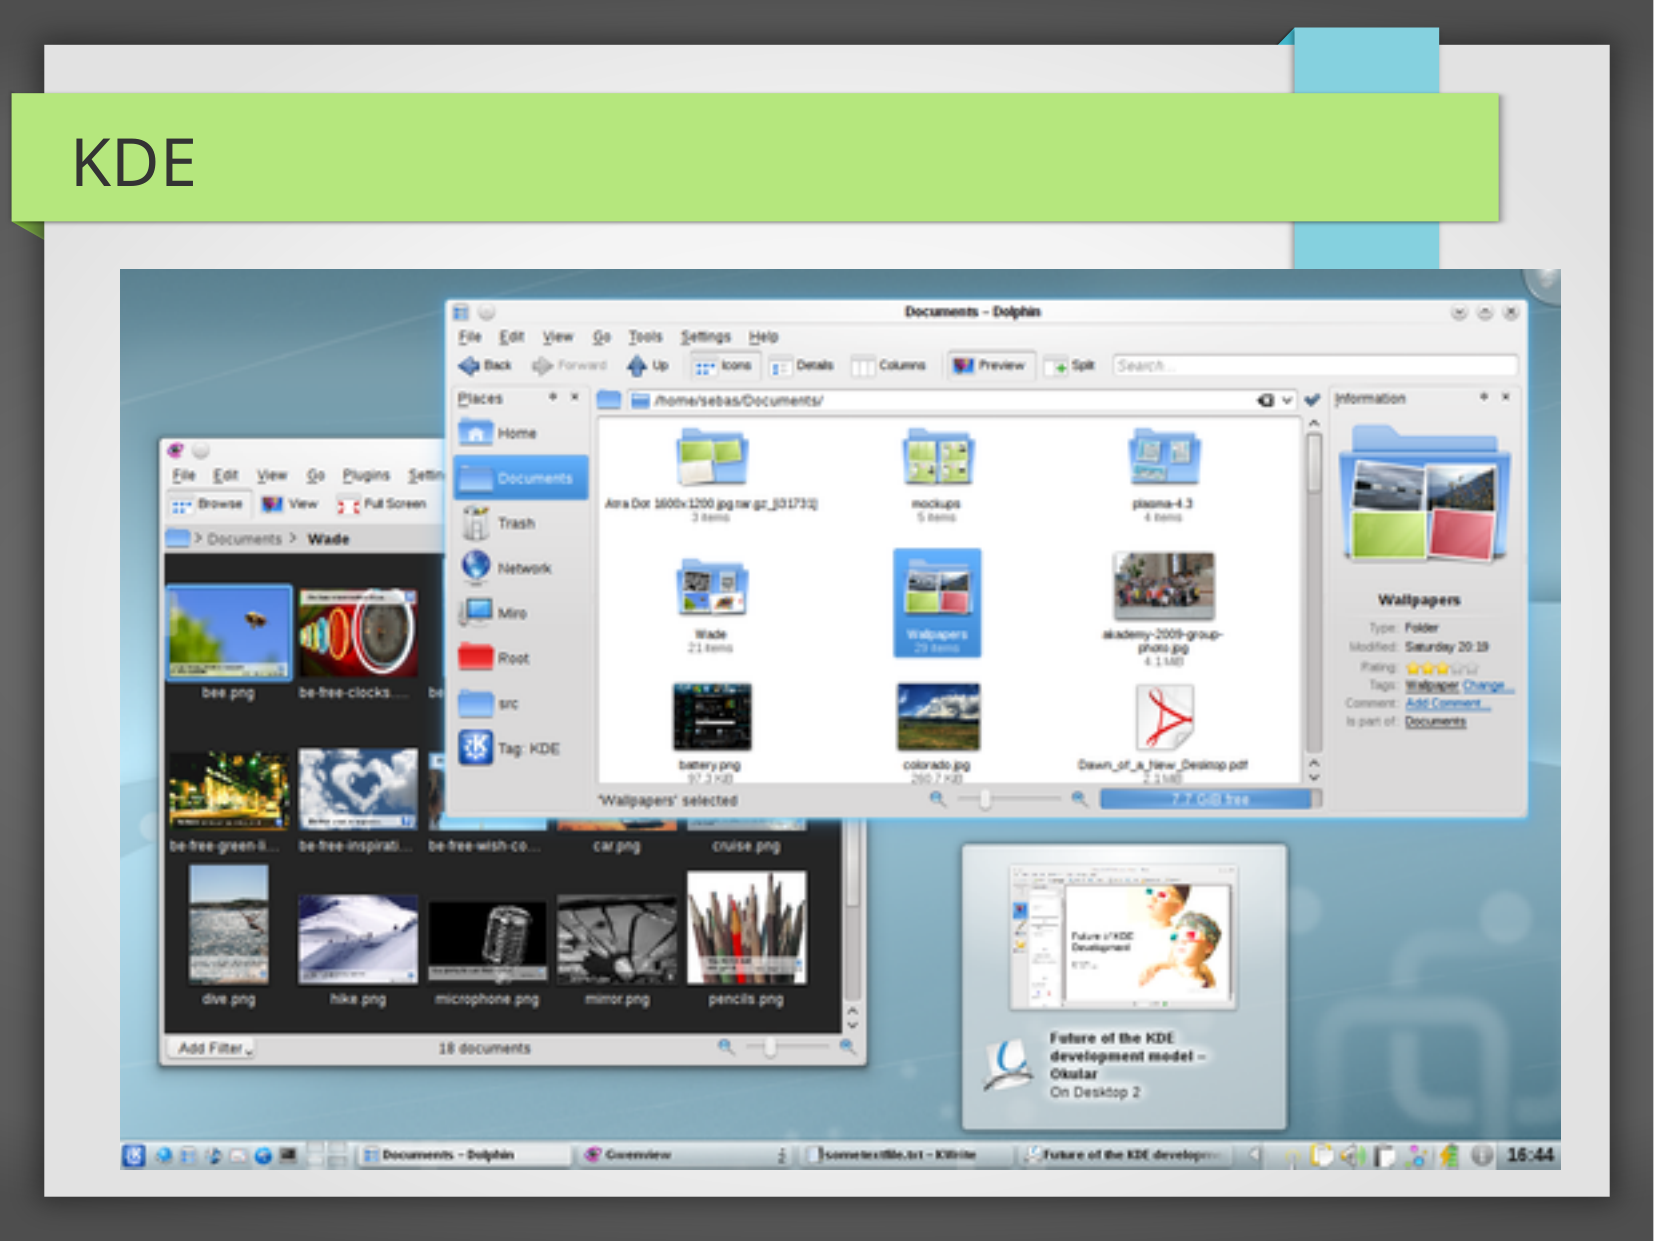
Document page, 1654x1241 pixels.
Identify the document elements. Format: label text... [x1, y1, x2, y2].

title KDE [70, 106, 1229, 213]
picture [0, 0, 1654, 1241]
